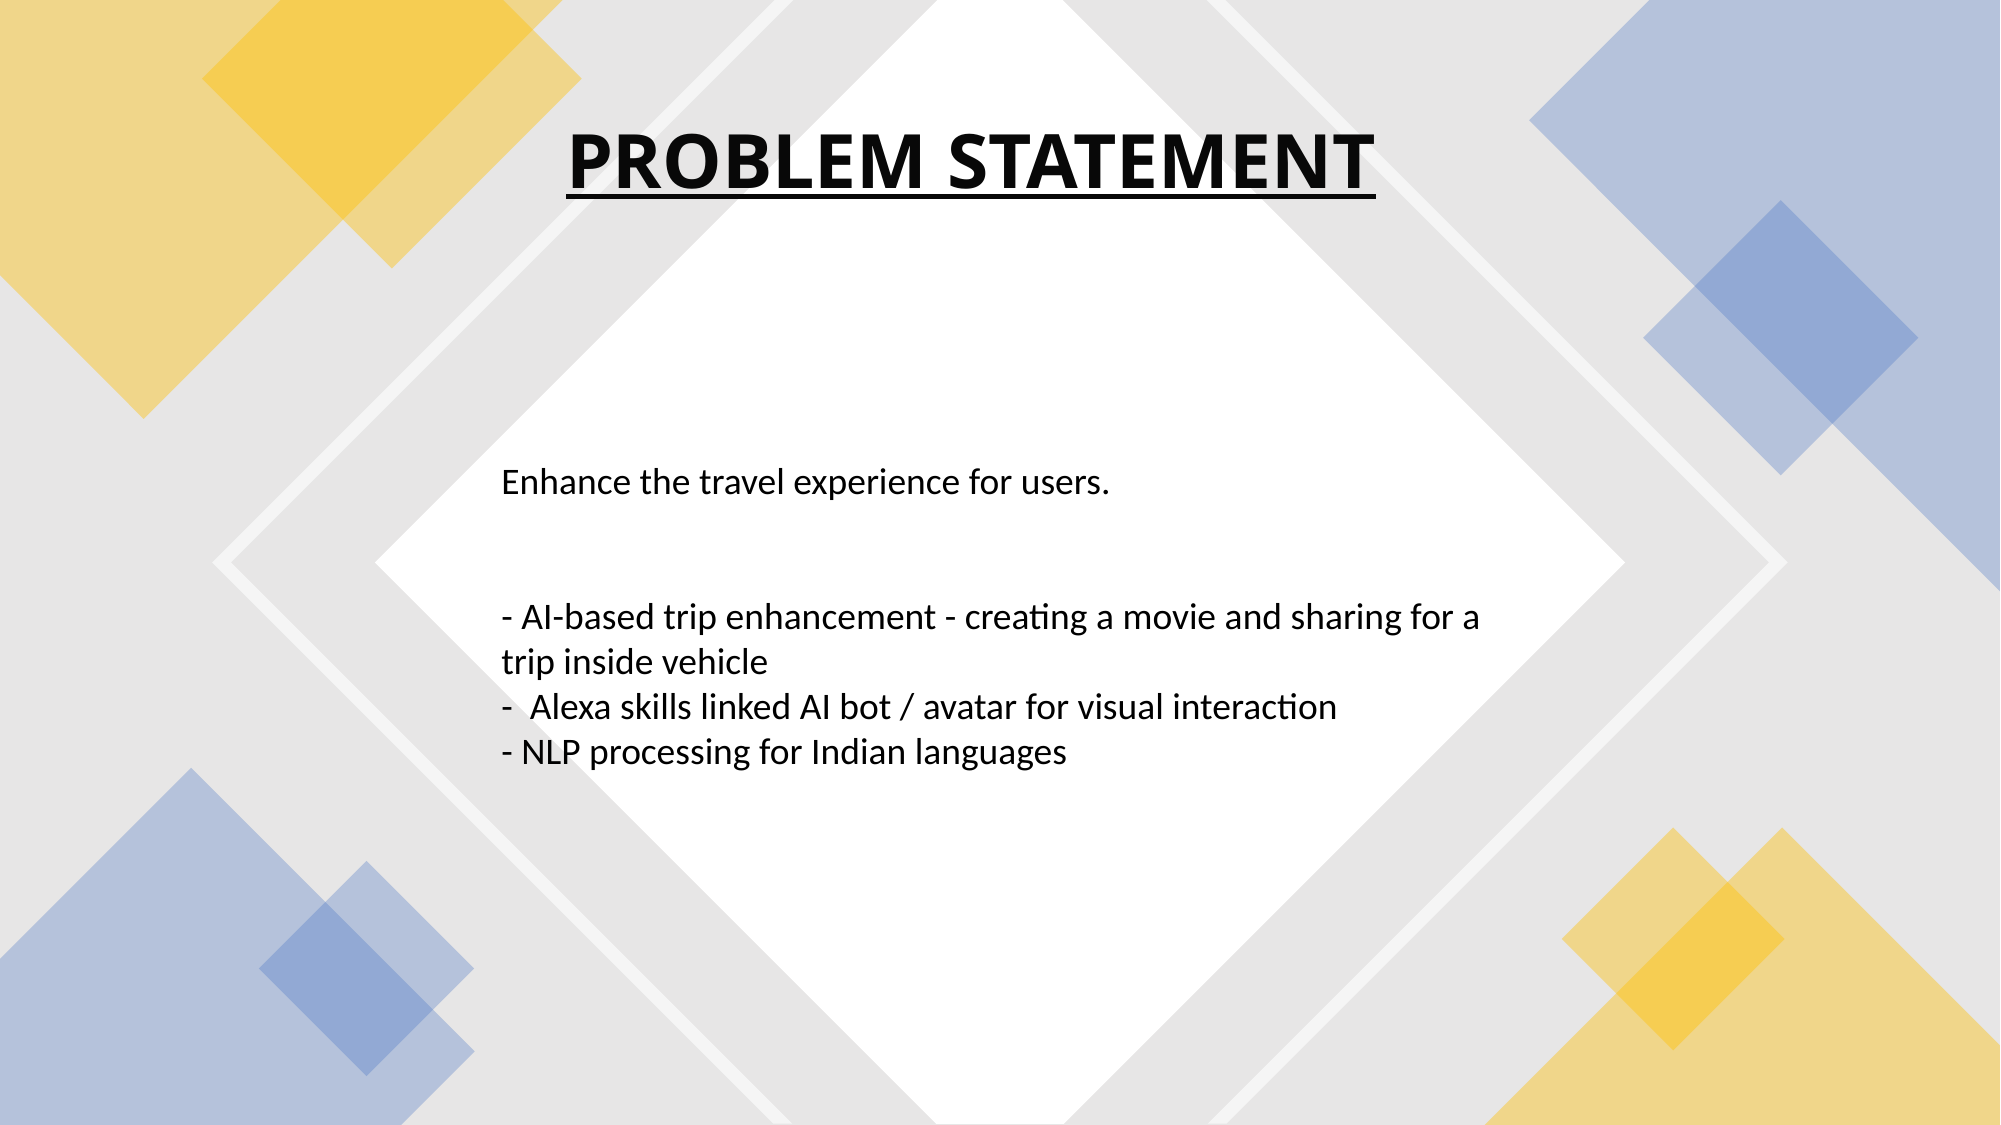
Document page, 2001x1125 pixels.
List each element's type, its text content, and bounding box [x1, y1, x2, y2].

title PROBLEM STATEMENT [474, 79, 1469, 249]
text_box [0, 0, 2000, 1125]
text_box Enhance the travel experience for users. - AI-based trip enhancement - creating a movie and sharing for a trip inside vehicle - Alexa skills linked AI bot / avatar for visual interaction - NLP processing for Indian languages [486, 449, 1556, 783]
